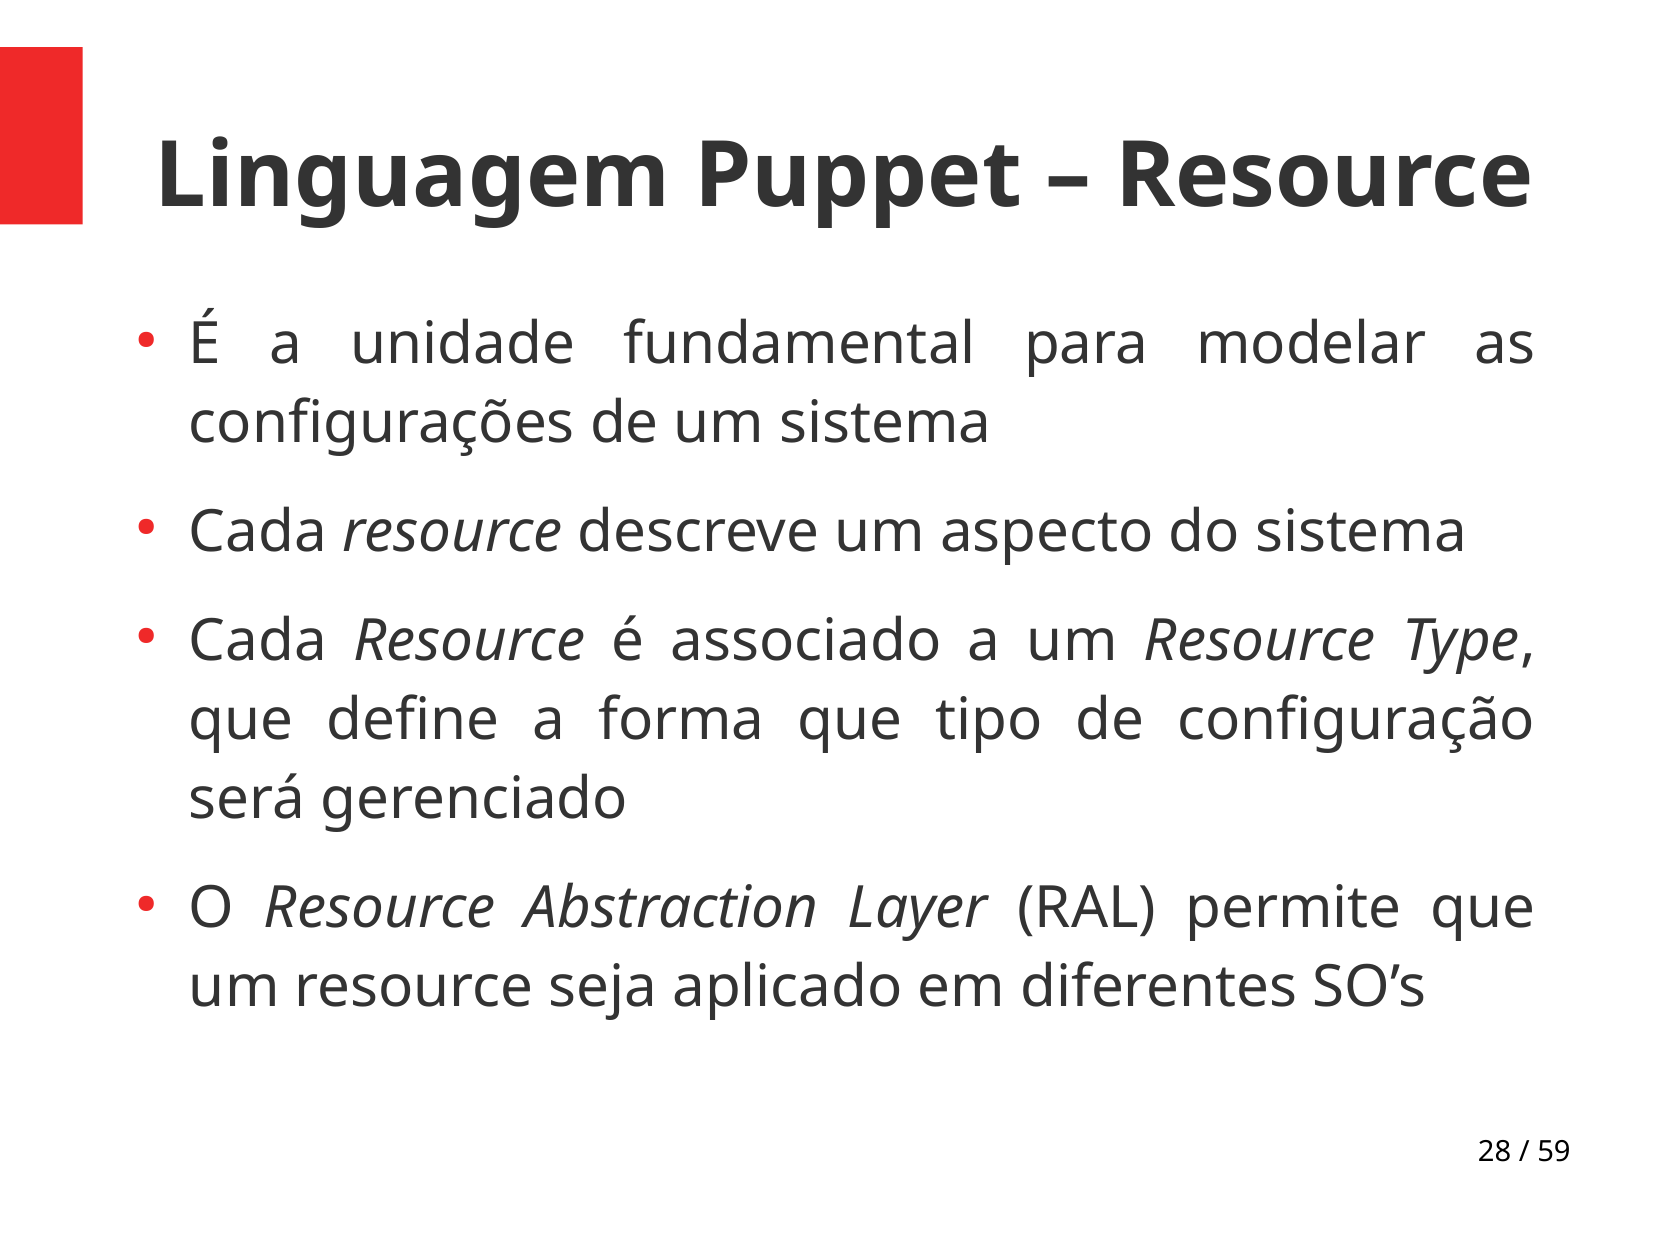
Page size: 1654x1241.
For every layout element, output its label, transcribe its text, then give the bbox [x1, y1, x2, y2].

title Linguagem Puppet – Resource [118, 63, 1571, 278]
list É a unidade fundamental para modelar as configurações de um sistema Cada resource descreve um aspecto do sistema Cada Resource é associado a um Resource Type, que define a forma que tipo de configuração será gerenciado O Resource Abstraction Layer (RAL) permite que um resource seja aplicado em diferentes SO’s [118, 301, 1536, 1021]
